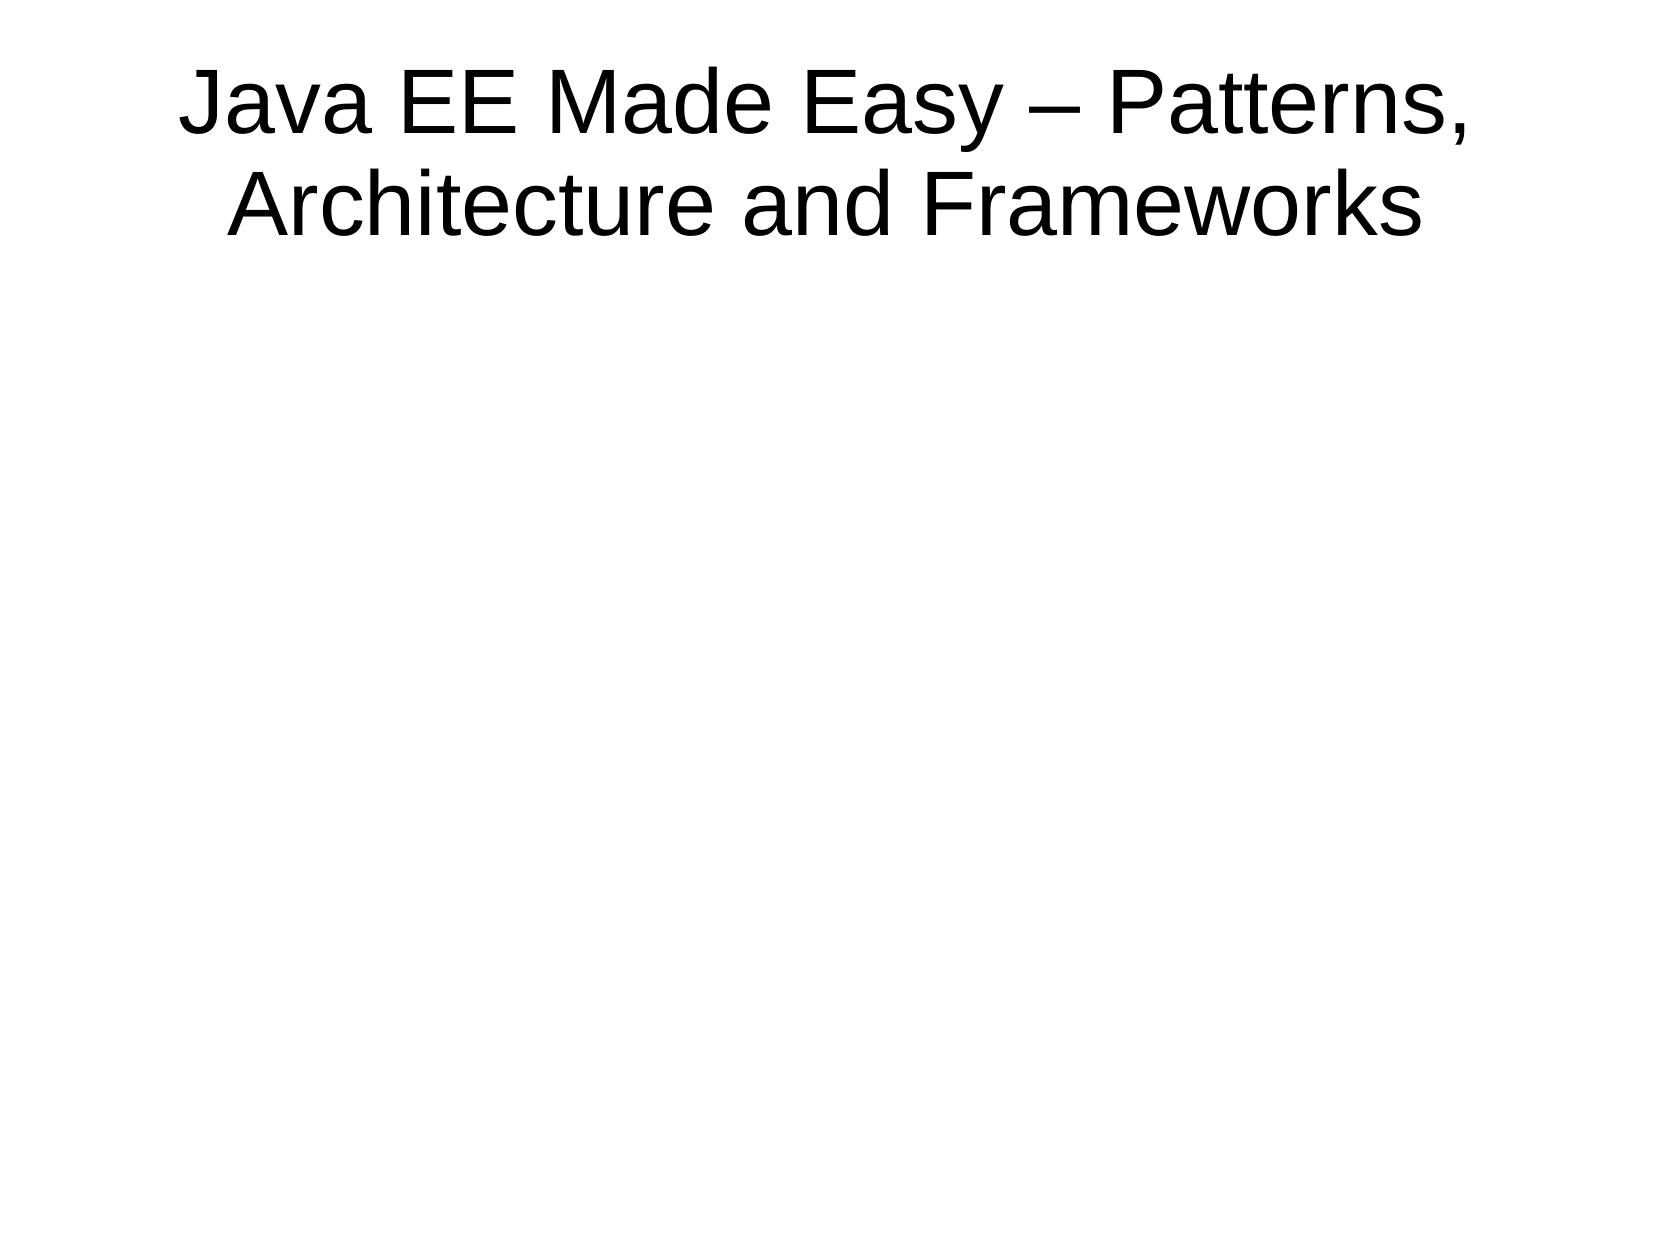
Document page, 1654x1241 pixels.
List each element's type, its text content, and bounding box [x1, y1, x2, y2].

title Java EE Made Easy – Patterns, Architecture and Frameworks [82, 49, 1571, 257]
